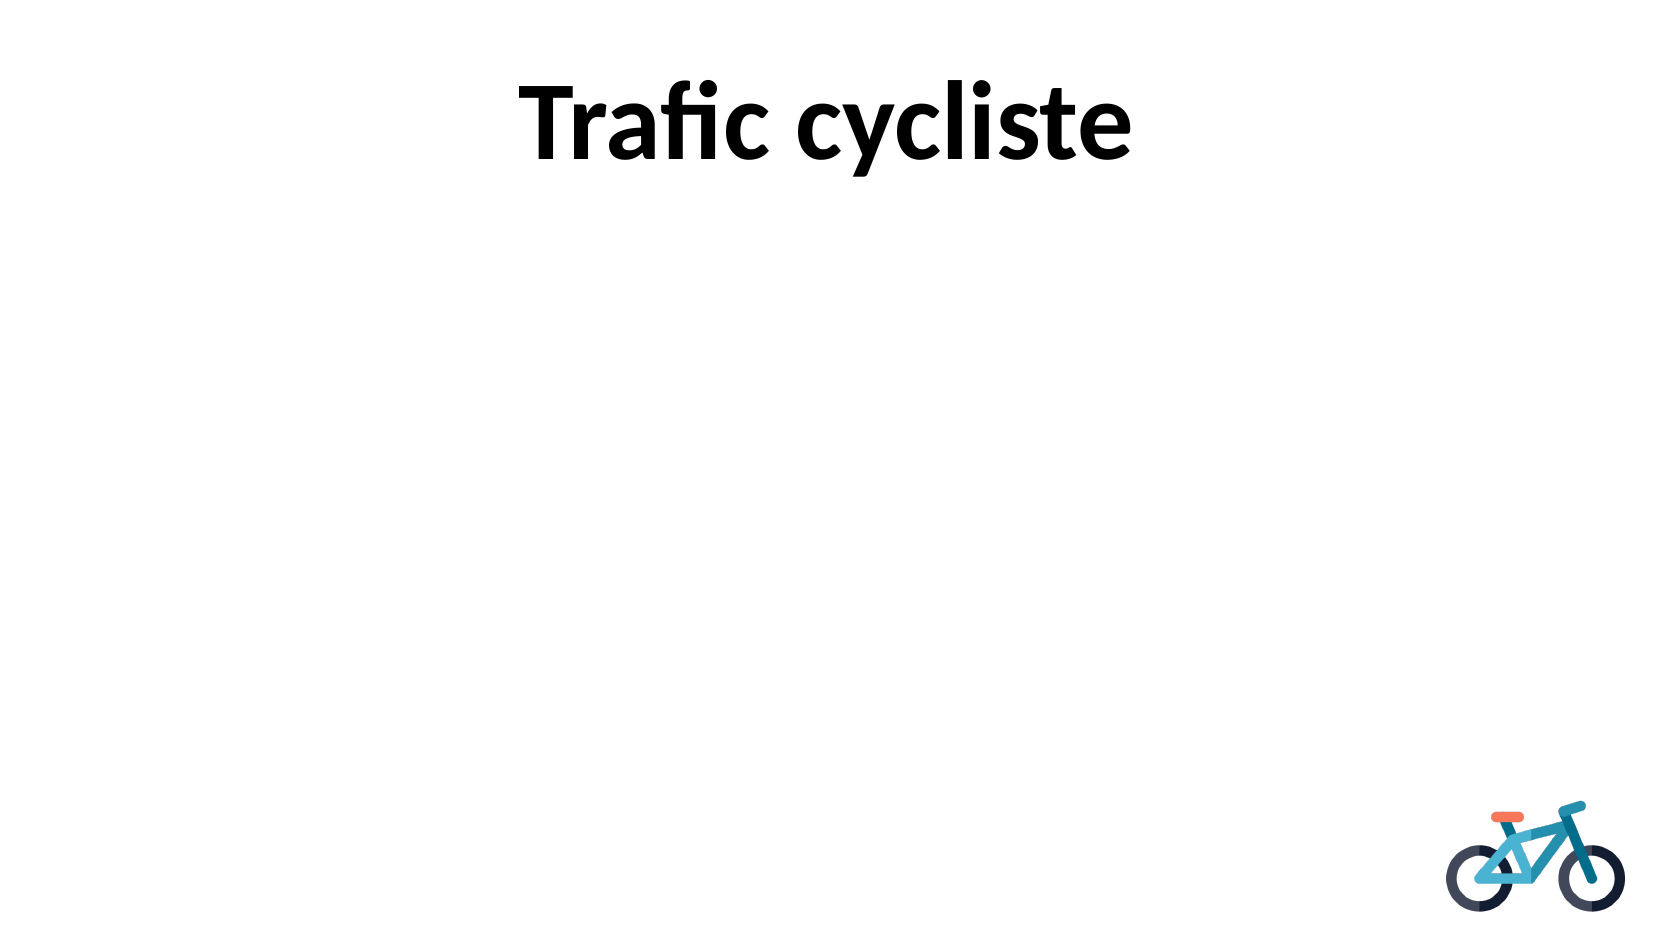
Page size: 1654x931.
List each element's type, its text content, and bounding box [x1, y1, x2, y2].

title Trafic cycliste [82, 37, 1571, 193]
picture [1446, 767, 1625, 931]
